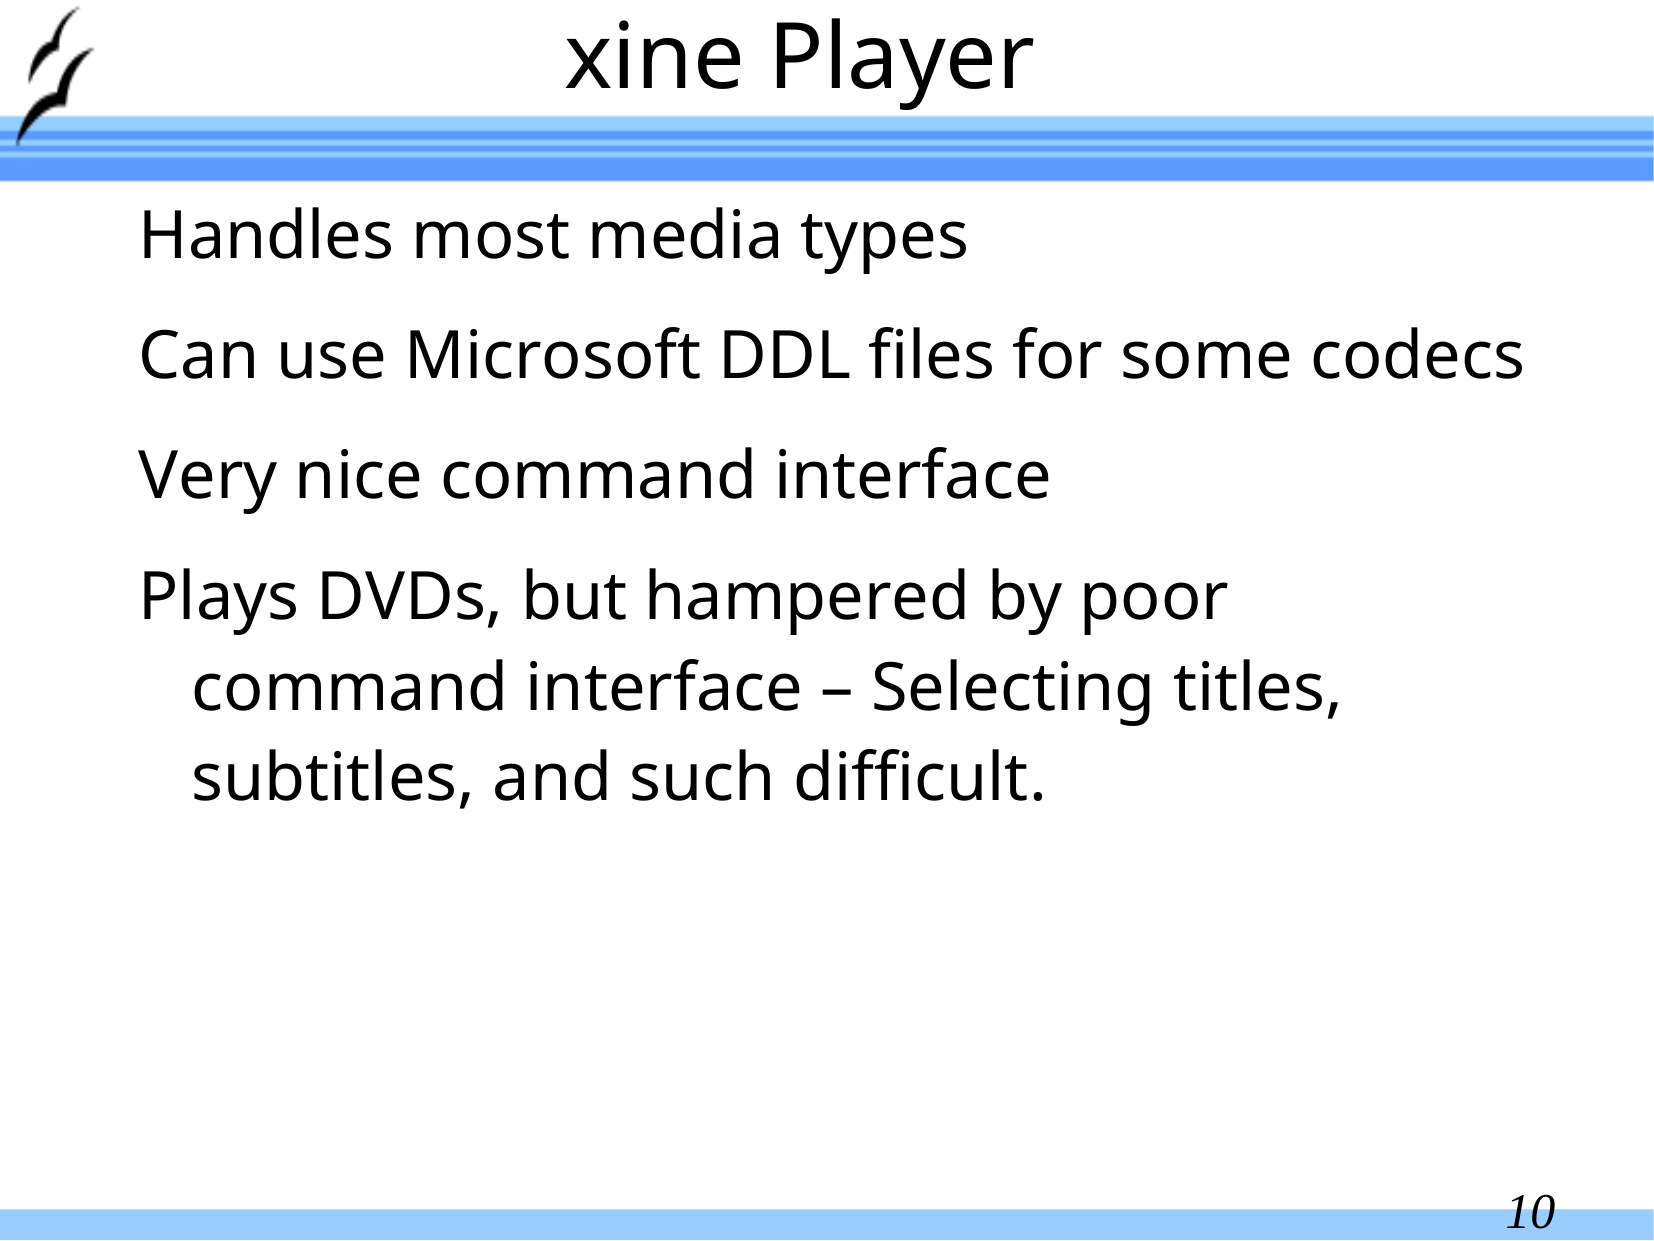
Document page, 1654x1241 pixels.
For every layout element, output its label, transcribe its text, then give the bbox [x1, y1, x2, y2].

title xine Player [94, 0, 1507, 121]
list Handles most media types Can use Microsoft DDL files for some codecs Very nice command interface Plays DVDs, but hampered by poor command interface – Selecting titles, subtitles, and such difficult. [120, 187, 1533, 1195]
picture [0, 0, 1654, 188]
